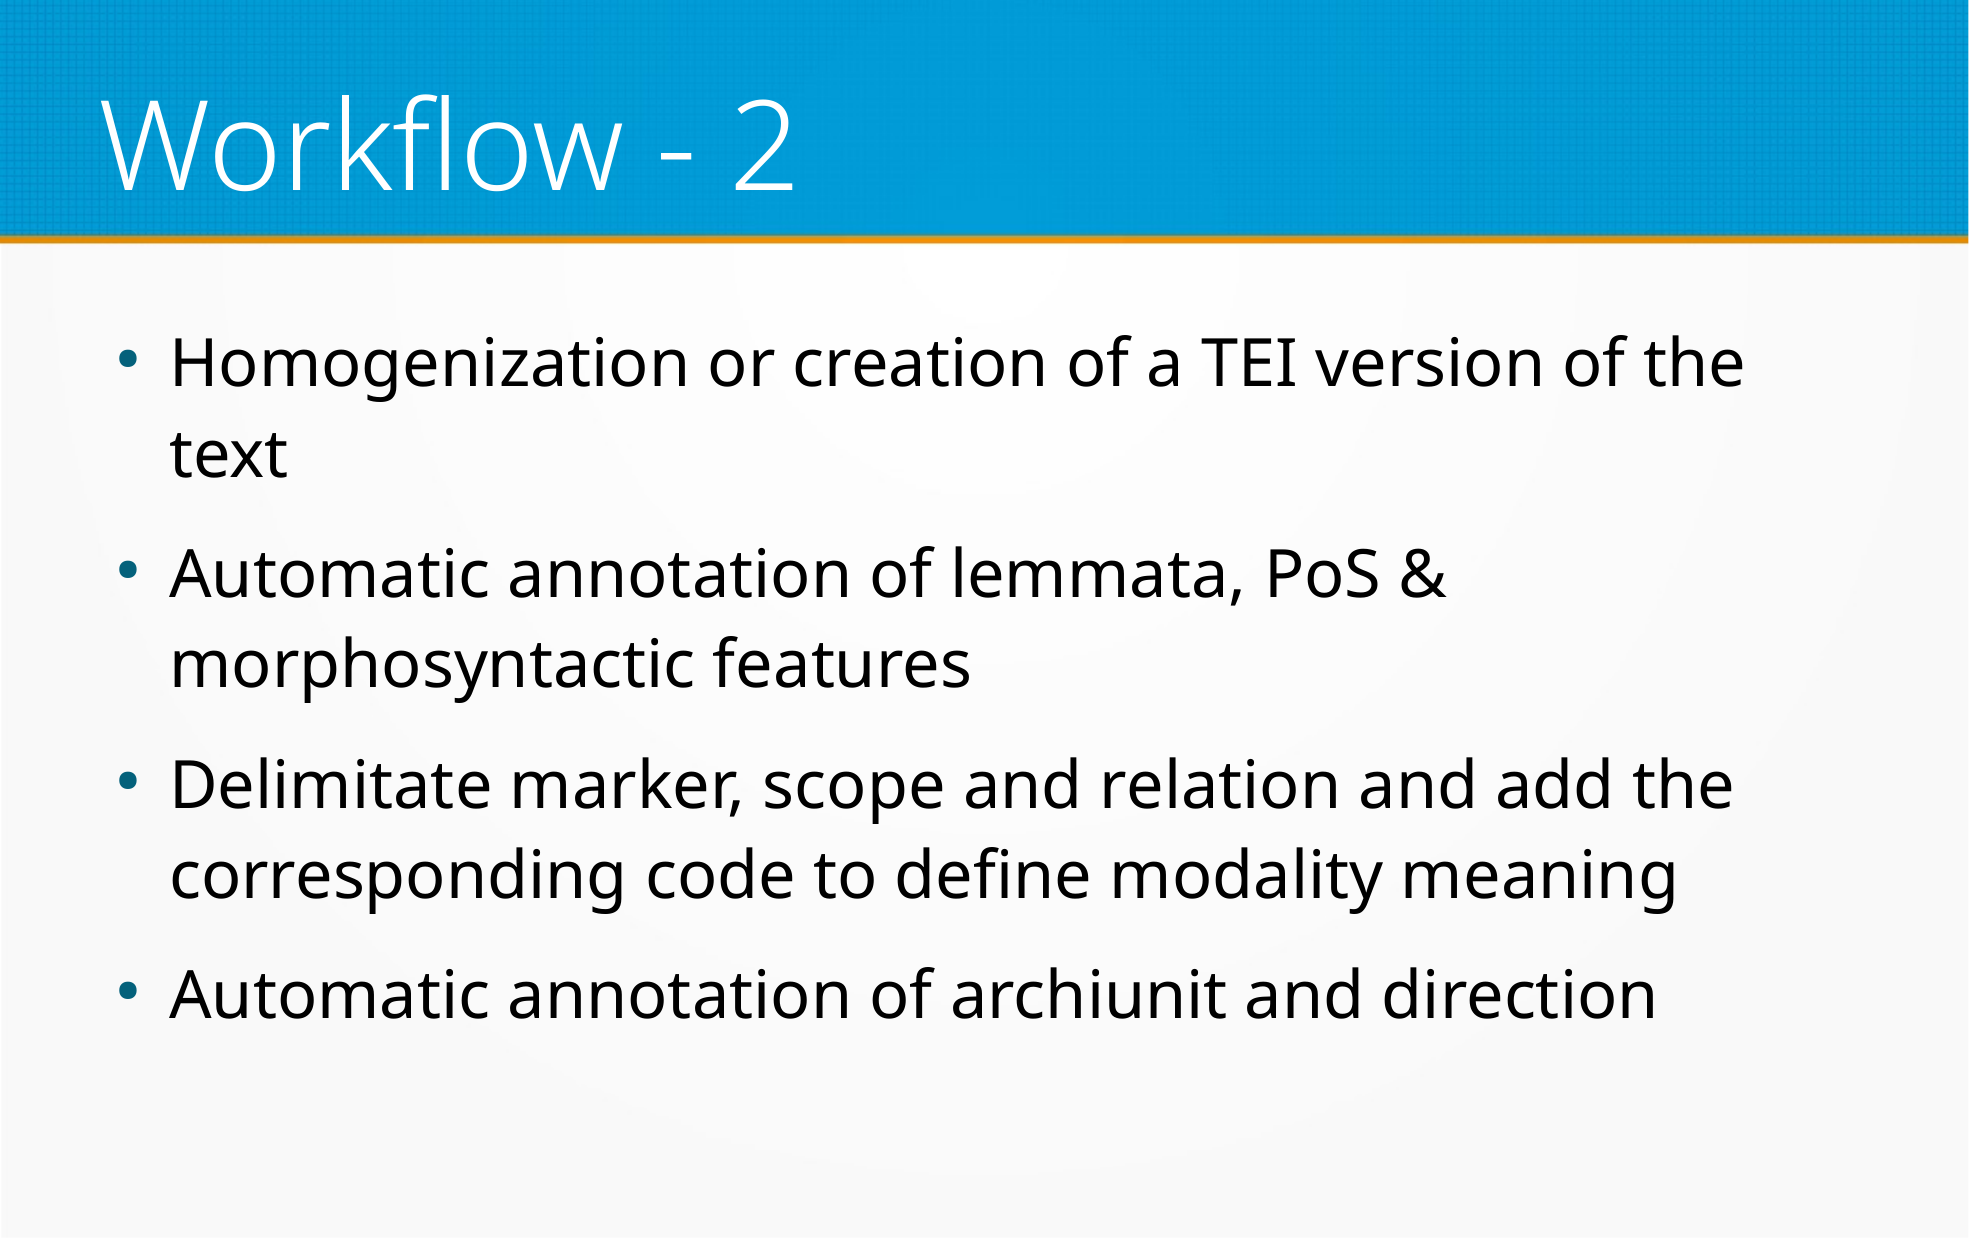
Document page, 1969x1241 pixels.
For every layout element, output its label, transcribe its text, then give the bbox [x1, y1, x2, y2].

picture [0, 233, 1969, 1241]
title Workflow - 2 [98, 19, 1870, 227]
list Homogenization or creation of a TEI version of the text Automatic annotation of lemmata, PoS & morphosyntactic features Delimitate marker, scope and relation and add the corresponding code to define modality meaning Automatic annotation of archiunit and direction [98, 315, 1861, 1081]
